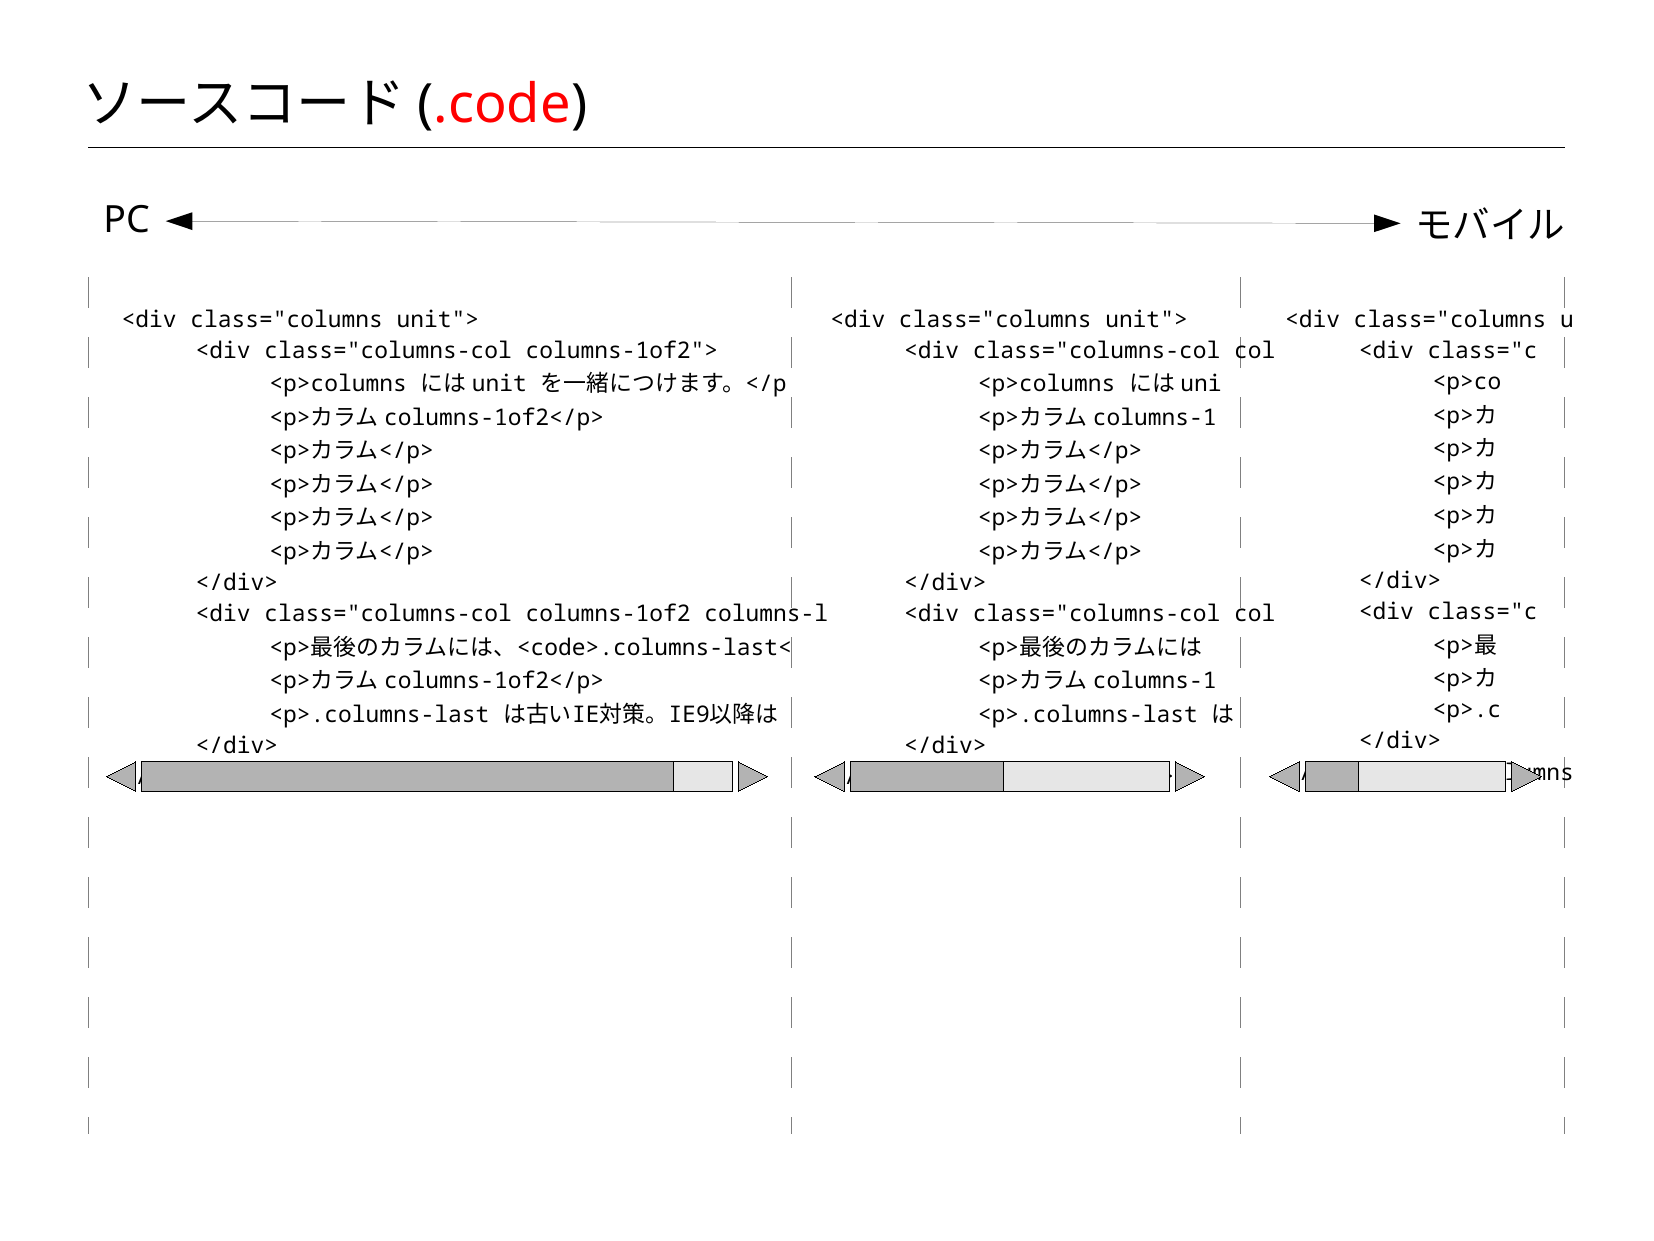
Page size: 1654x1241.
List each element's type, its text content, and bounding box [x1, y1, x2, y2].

text_box [1175, 761, 1205, 792]
text_box <div class="columns u <div class="c <p>co <p>カ <p>カ <p>カ <p>カ <p>カ </div> <div class="c <p>最 <p>カ <p>.c </div> </div><!-- / .columns [1270, 295, 1542, 736]
text_box [106, 761, 136, 792]
text_box [141, 761, 733, 792]
text_box モバイル [1400, 187, 1581, 259]
text_box [814, 761, 845, 792]
text_box [1305, 761, 1506, 792]
text_box PC [88, 185, 166, 257]
text_box [1269, 761, 1300, 792]
text_box [1511, 761, 1542, 792]
text_box <div class="columns unit"> <div class="columns-col col <p>columns には uni <p>カラム columns-1 <p>カラム</p> <p>カラム</p> <p>カラム</p> <p>カラム</p> </div> <div class="columns-col col <p>最後のカラムには <p>カラム columns-1 <p>.columns-last は </div> </div><!-- / .columns --> [815, 295, 1230, 759]
title ソースコード (.code) [82, 49, 1571, 148]
text_box [850, 761, 1170, 792]
text_box <div class="columns unit"> <div class="columns-col columns-1of2"> <p>columns には unit を一緒につけます。</p <p>カラム columns-1of2</p> <p>カラム</p> <p>カラム</p> <p>カラム</p> <p>カラム</p> </div> <div class="columns-col columns-1of2 columns-l <p>最後のカラムには、<code>.columns-last< <p>カラム columns-1of2</p> <p>.columns-last は古いIE対策。IE9以降は </div> </div><!-- / .columns --> [106, 295, 764, 759]
text_box [738, 761, 768, 792]
